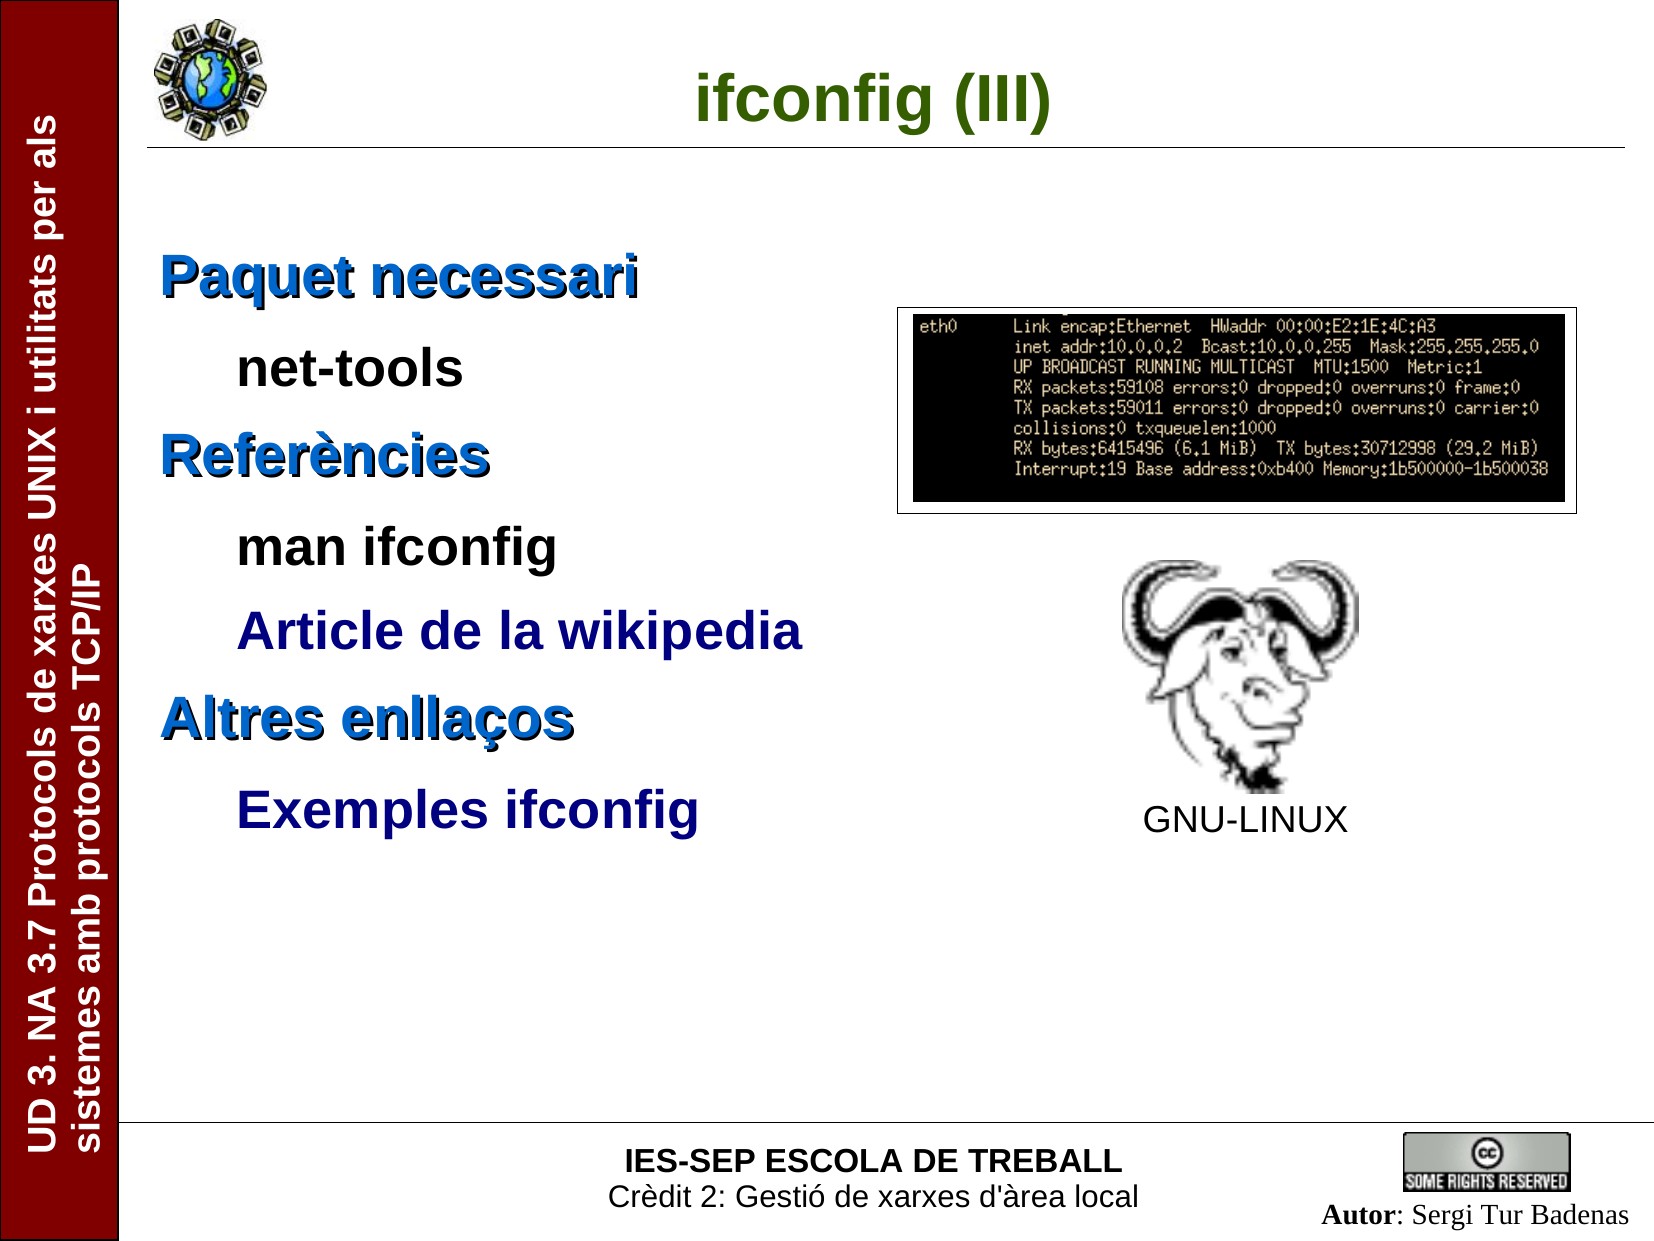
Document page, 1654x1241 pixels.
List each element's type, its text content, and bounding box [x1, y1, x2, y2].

picture [154, 19, 268, 49]
picture [913, 314, 1565, 502]
picture [1122, 560, 1359, 794]
text_box GNU-LINUX [1127, 791, 1364, 849]
picture [1403, 1132, 1571, 1192]
list Paquet necessari net-tools Referències man ifconfig Article de la wikipedia Altres enllaços Exemples ifconfig [141, 242, 1630, 1093]
title ifconfig (III) [129, 49, 1619, 148]
